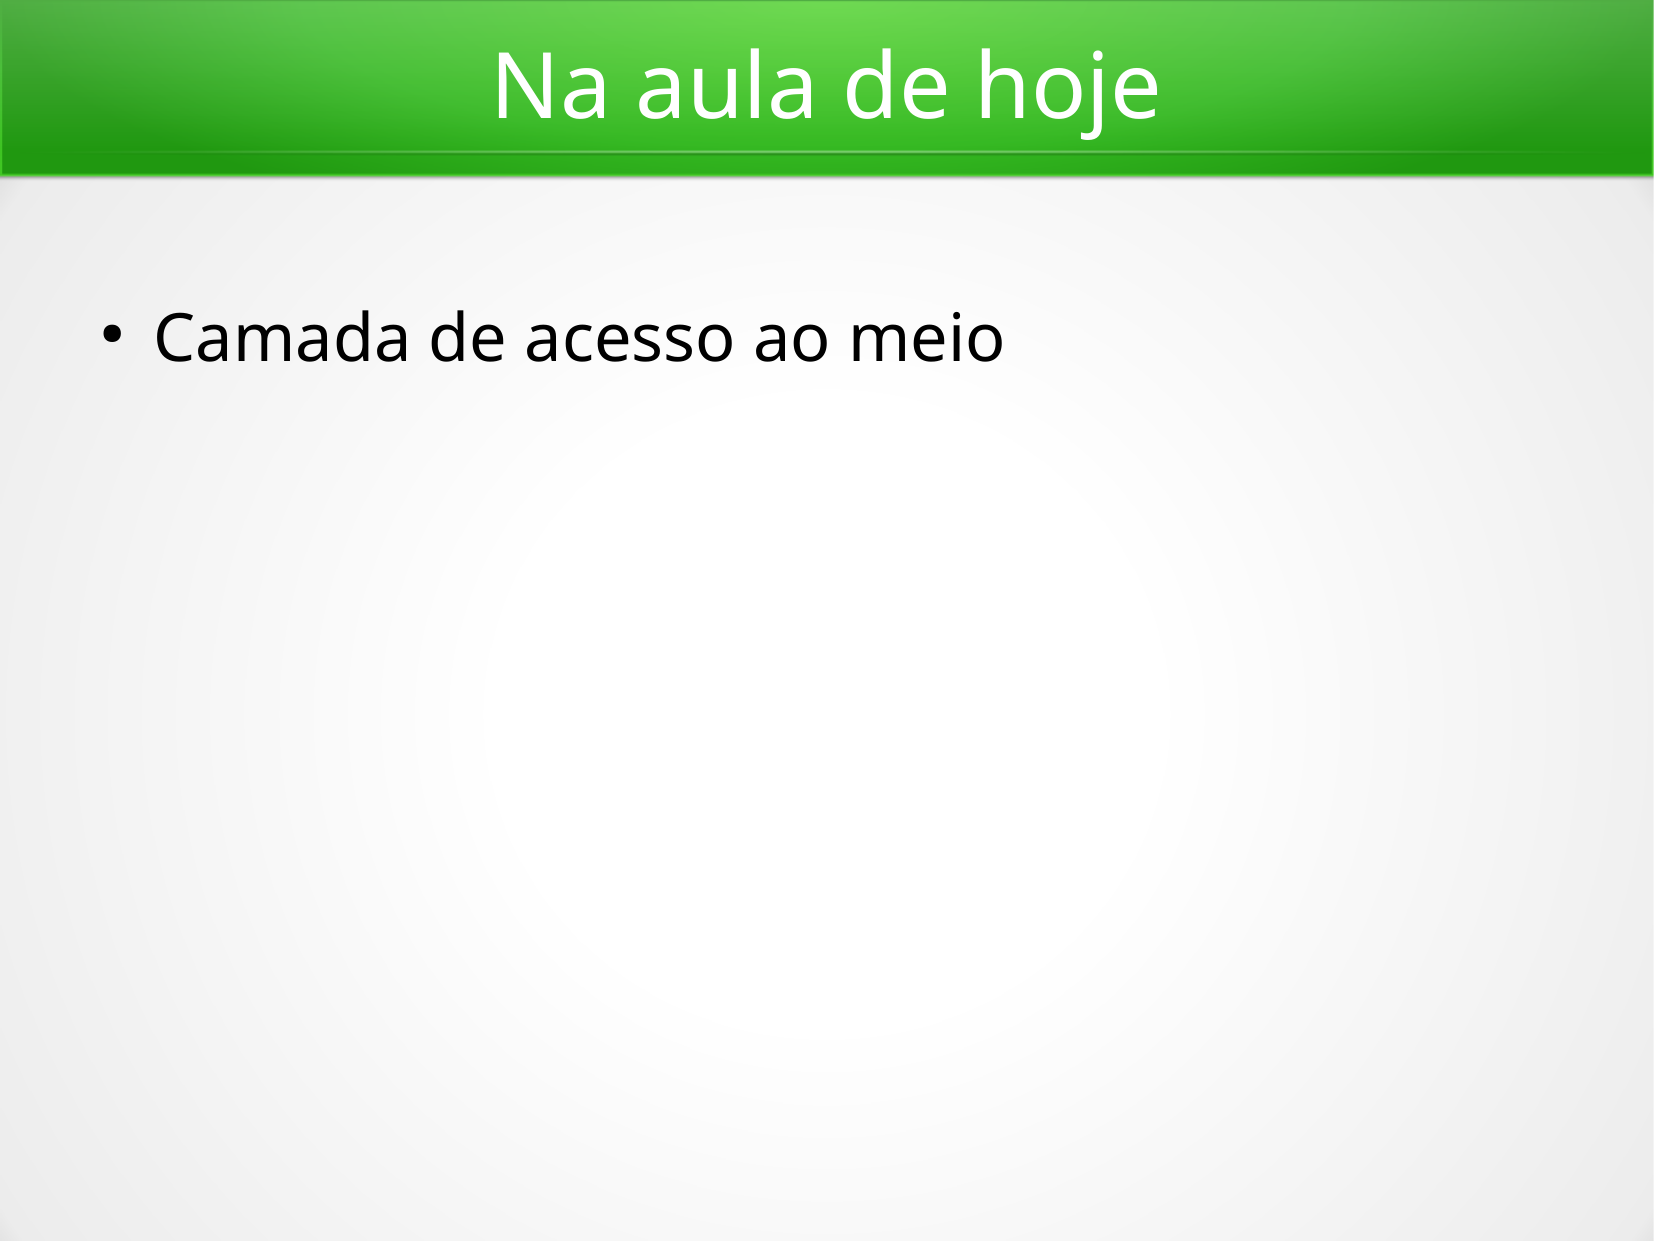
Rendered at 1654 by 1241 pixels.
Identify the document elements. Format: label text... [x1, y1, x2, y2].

title Na aula de hoje [82, 11, 1571, 154]
list Camada de acesso ao meio [82, 290, 1571, 1010]
picture [0, 0, 1654, 1241]
